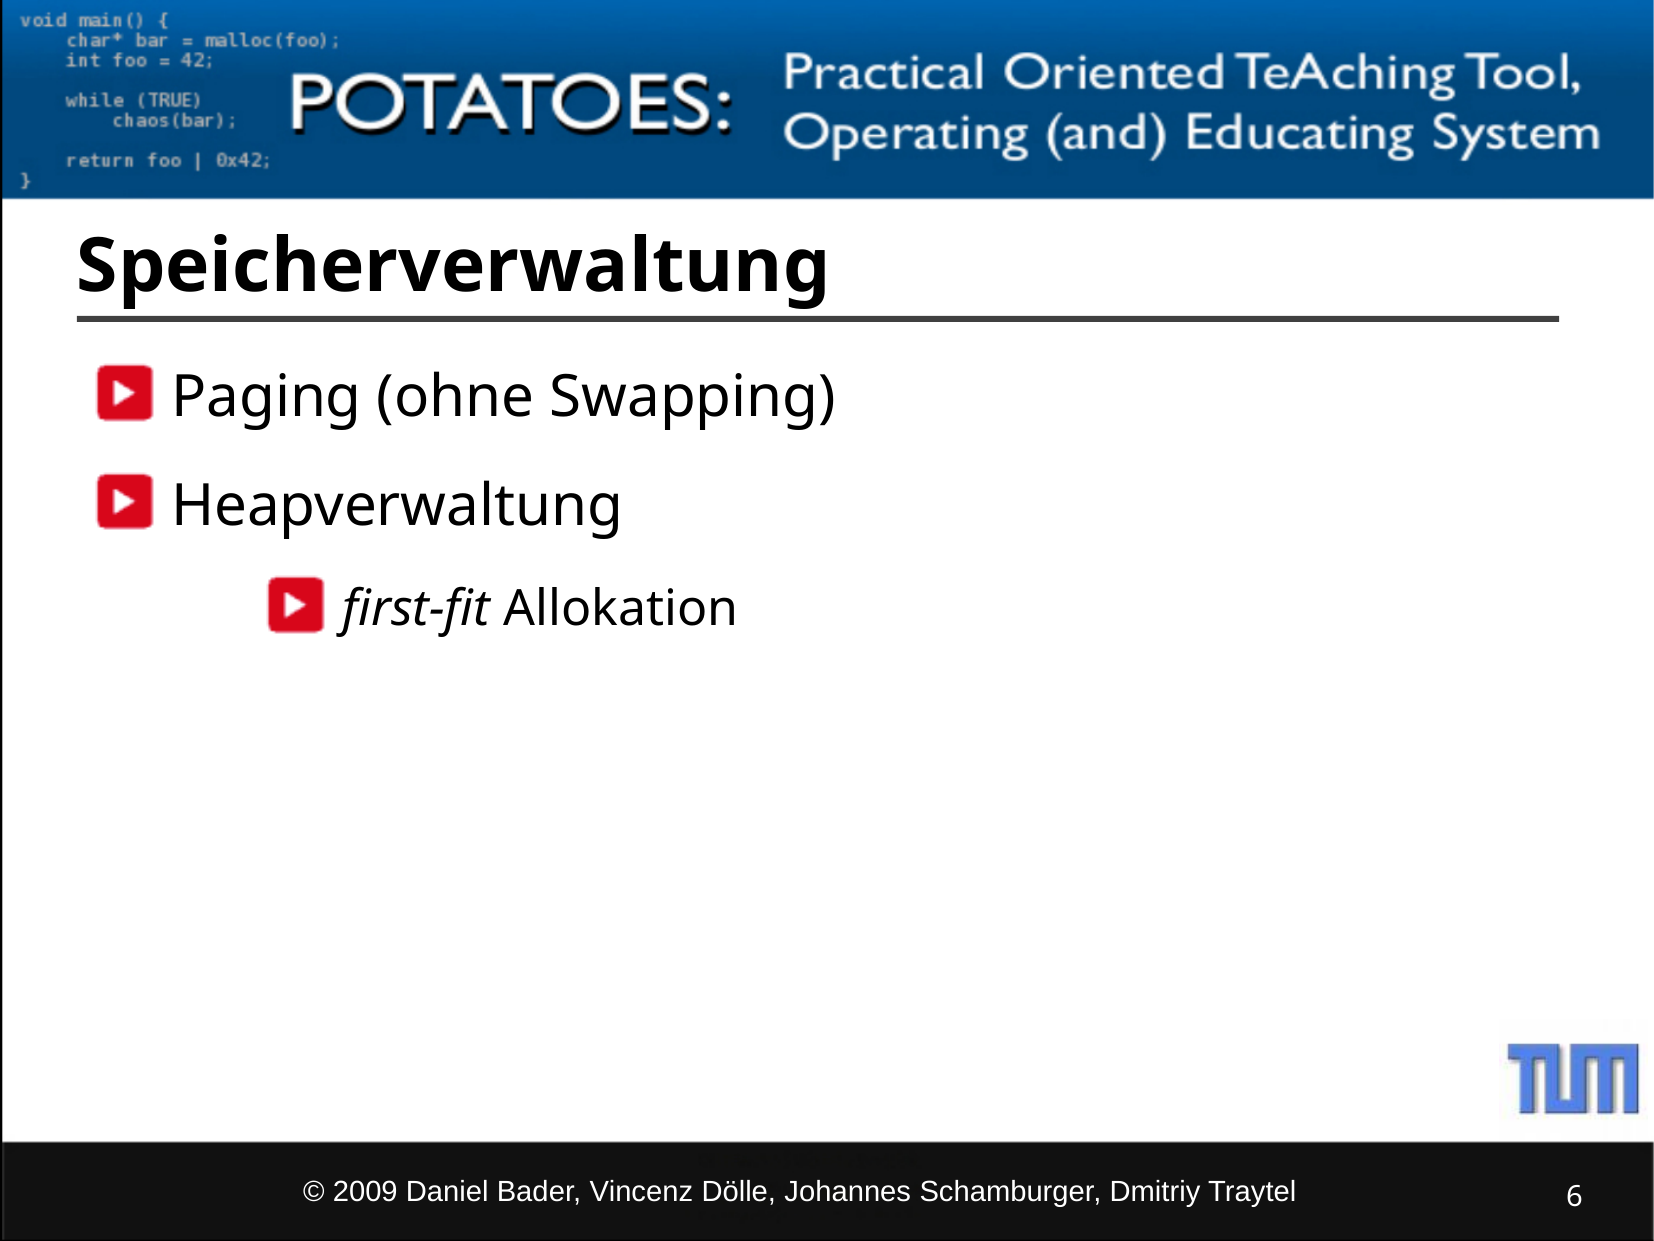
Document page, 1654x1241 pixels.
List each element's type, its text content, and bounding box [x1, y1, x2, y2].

list Paging (ohne Swapping) Heapverwaltung first-fit Allokation [76, 354, 1565, 1164]
title Speicherverwaltung [76, 219, 1565, 307]
picture [0, 0, 1654, 1241]
